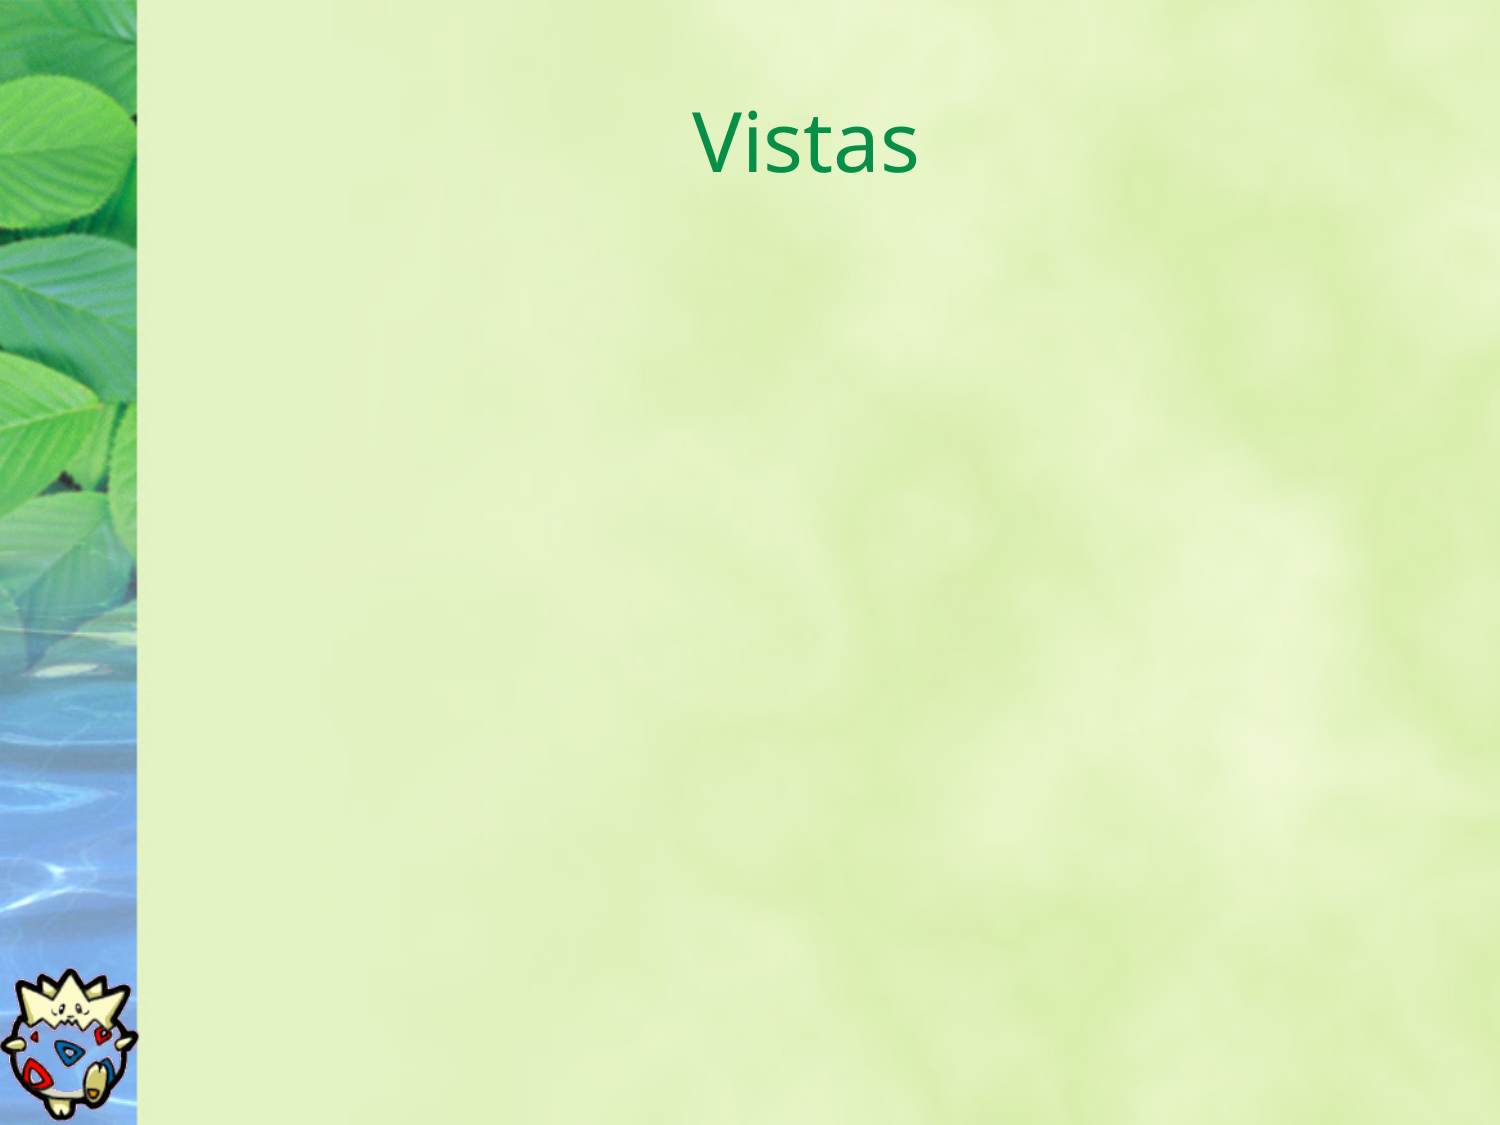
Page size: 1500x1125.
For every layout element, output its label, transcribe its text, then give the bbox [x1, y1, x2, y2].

title Vistas [187, 45, 1425, 233]
picture [0, 0, 1500, 1125]
